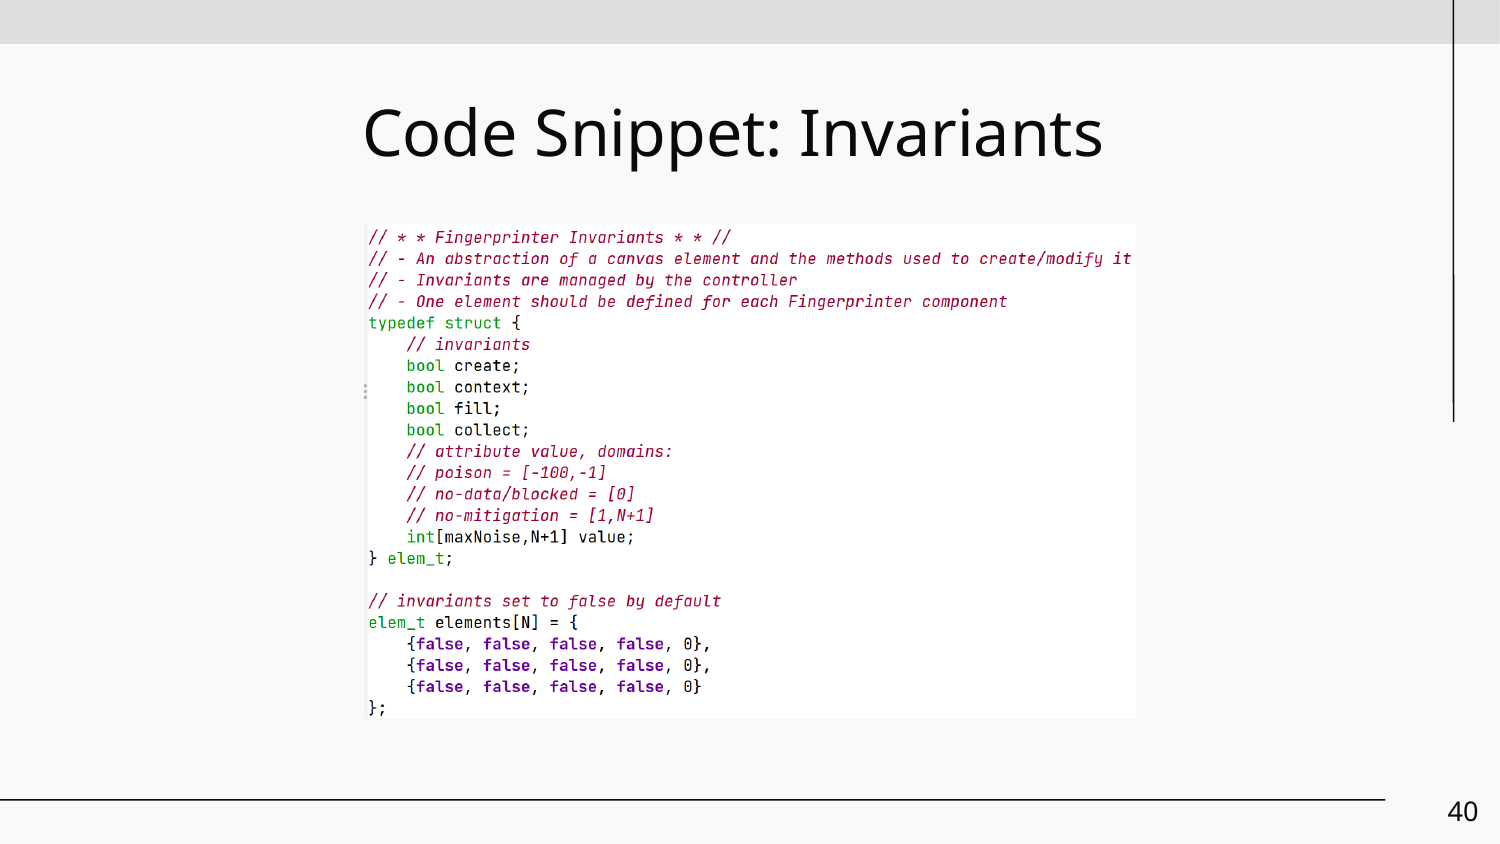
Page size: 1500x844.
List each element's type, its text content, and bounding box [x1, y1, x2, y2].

slide_number <number> [1403, 779, 1494, 844]
title Code Snippet: Invariants [116, 77, 1383, 168]
picture [364, 224, 1136, 719]
